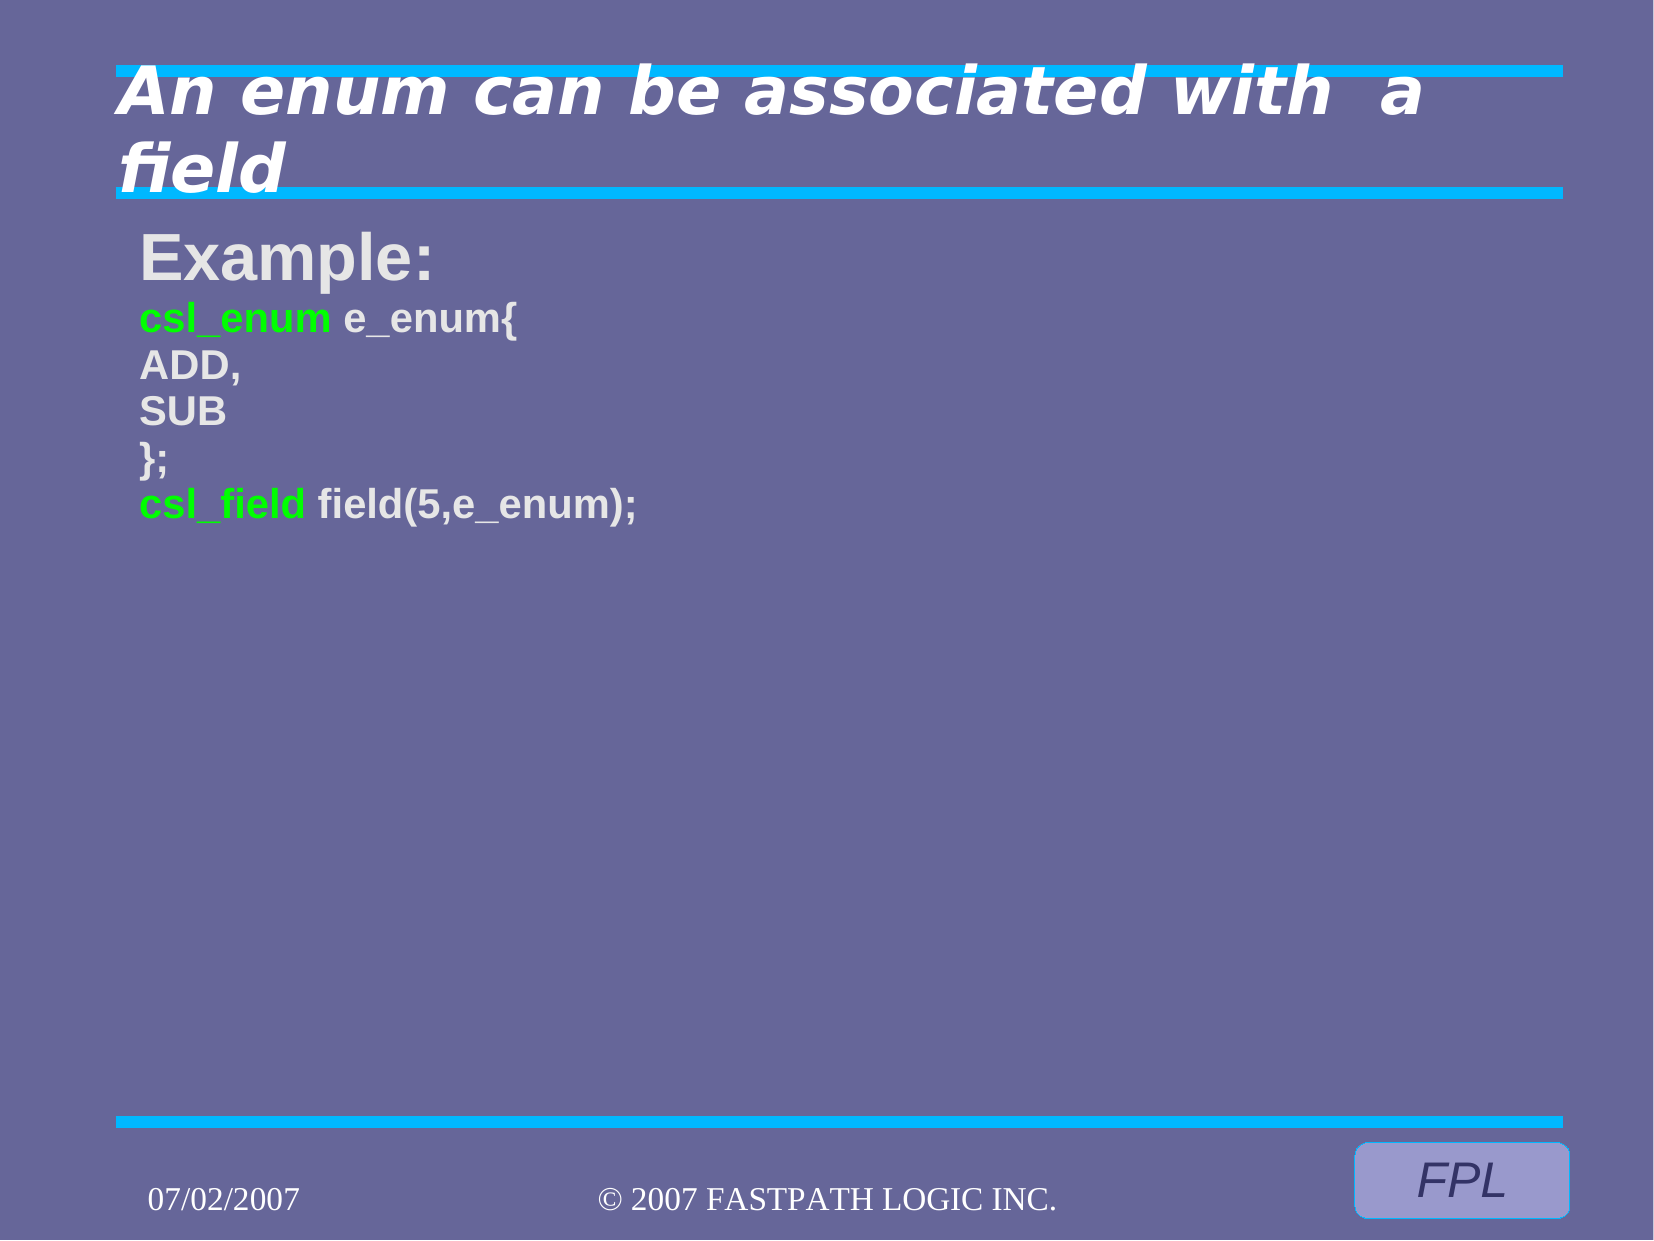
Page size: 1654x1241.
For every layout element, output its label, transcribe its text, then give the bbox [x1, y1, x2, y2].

list Example: csl_enum e_enum{ ADD, SUB }; csl_field field(5,e_enum); [121, 220, 1561, 1133]
title An enum can be associated with a field [118, 41, 1531, 219]
